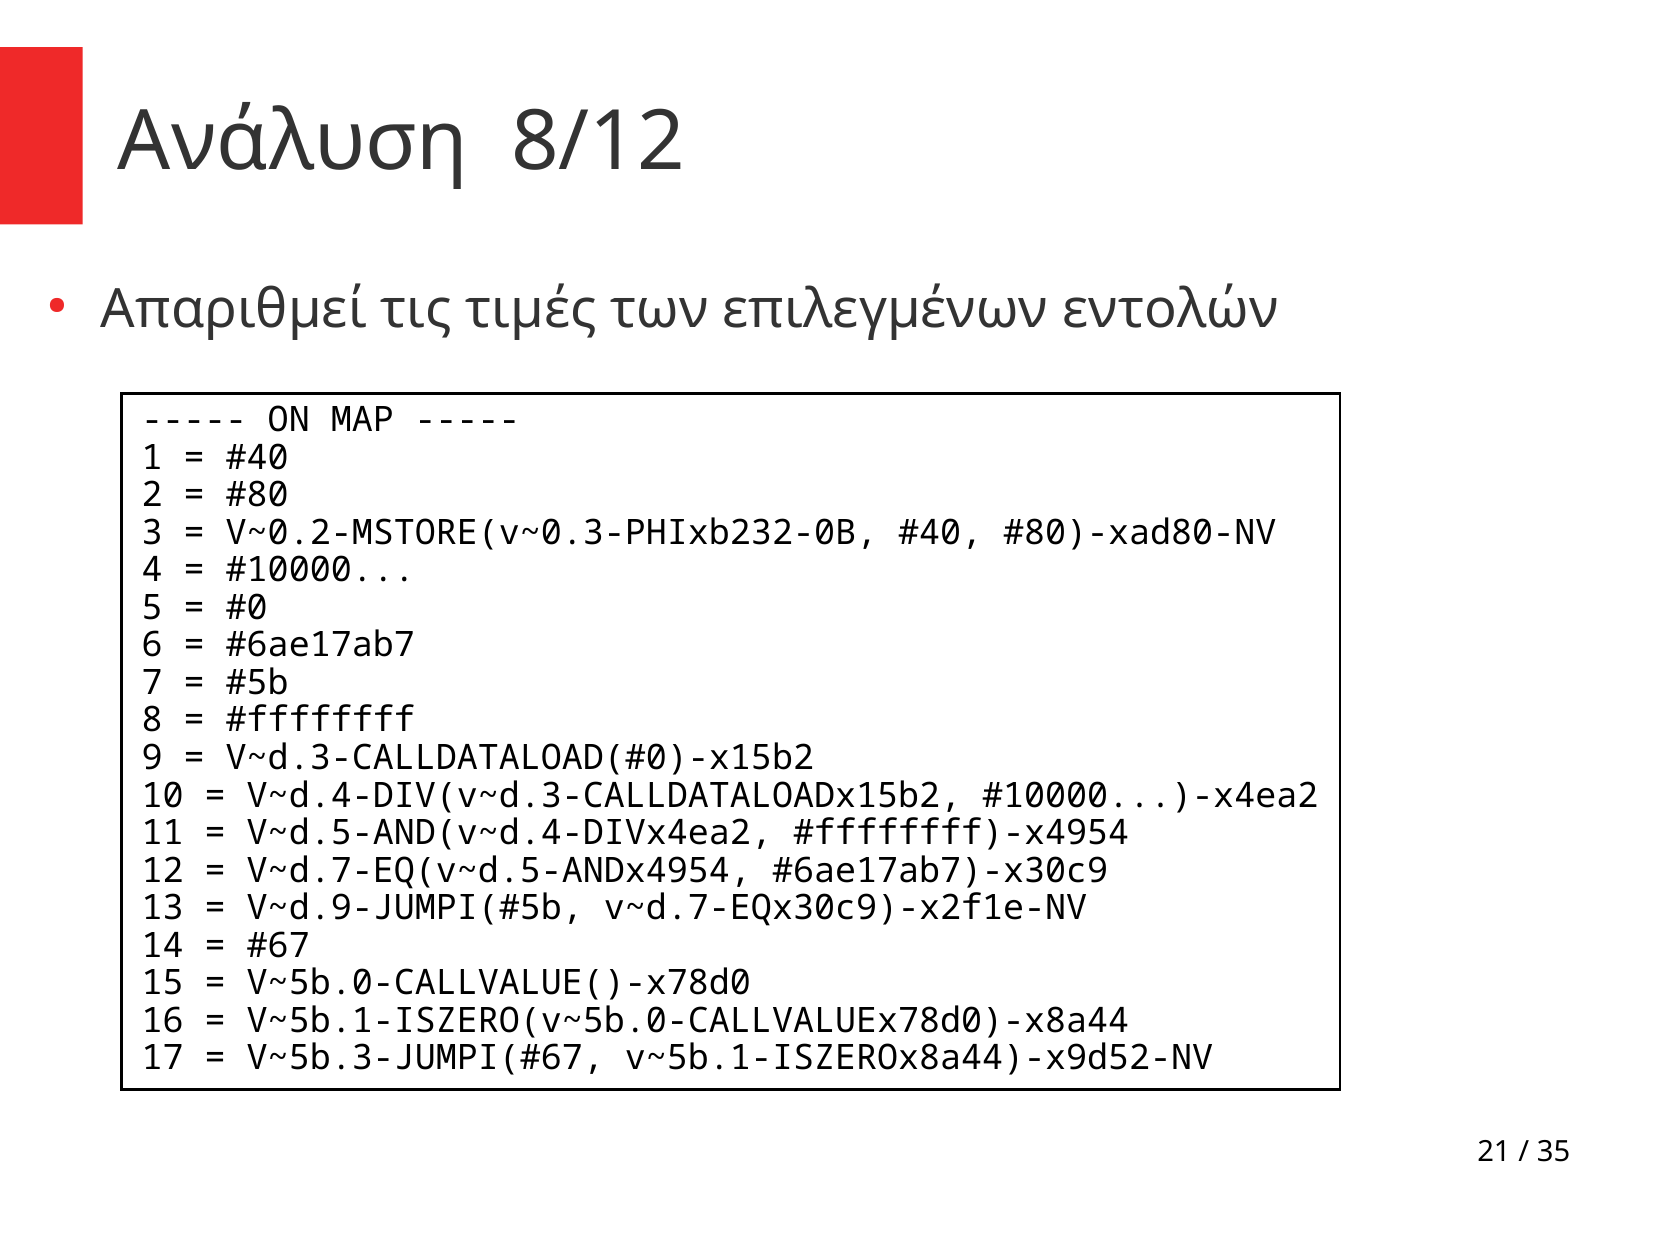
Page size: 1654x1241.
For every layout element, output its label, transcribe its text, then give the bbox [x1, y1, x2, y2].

list Απαριθμεί τις τιμές των επιλεγμένων εντολών [29, 270, 1620, 376]
title Ανάλυση 8/12 [117, 33, 1571, 241]
picture [110, 381, 1351, 1102]
